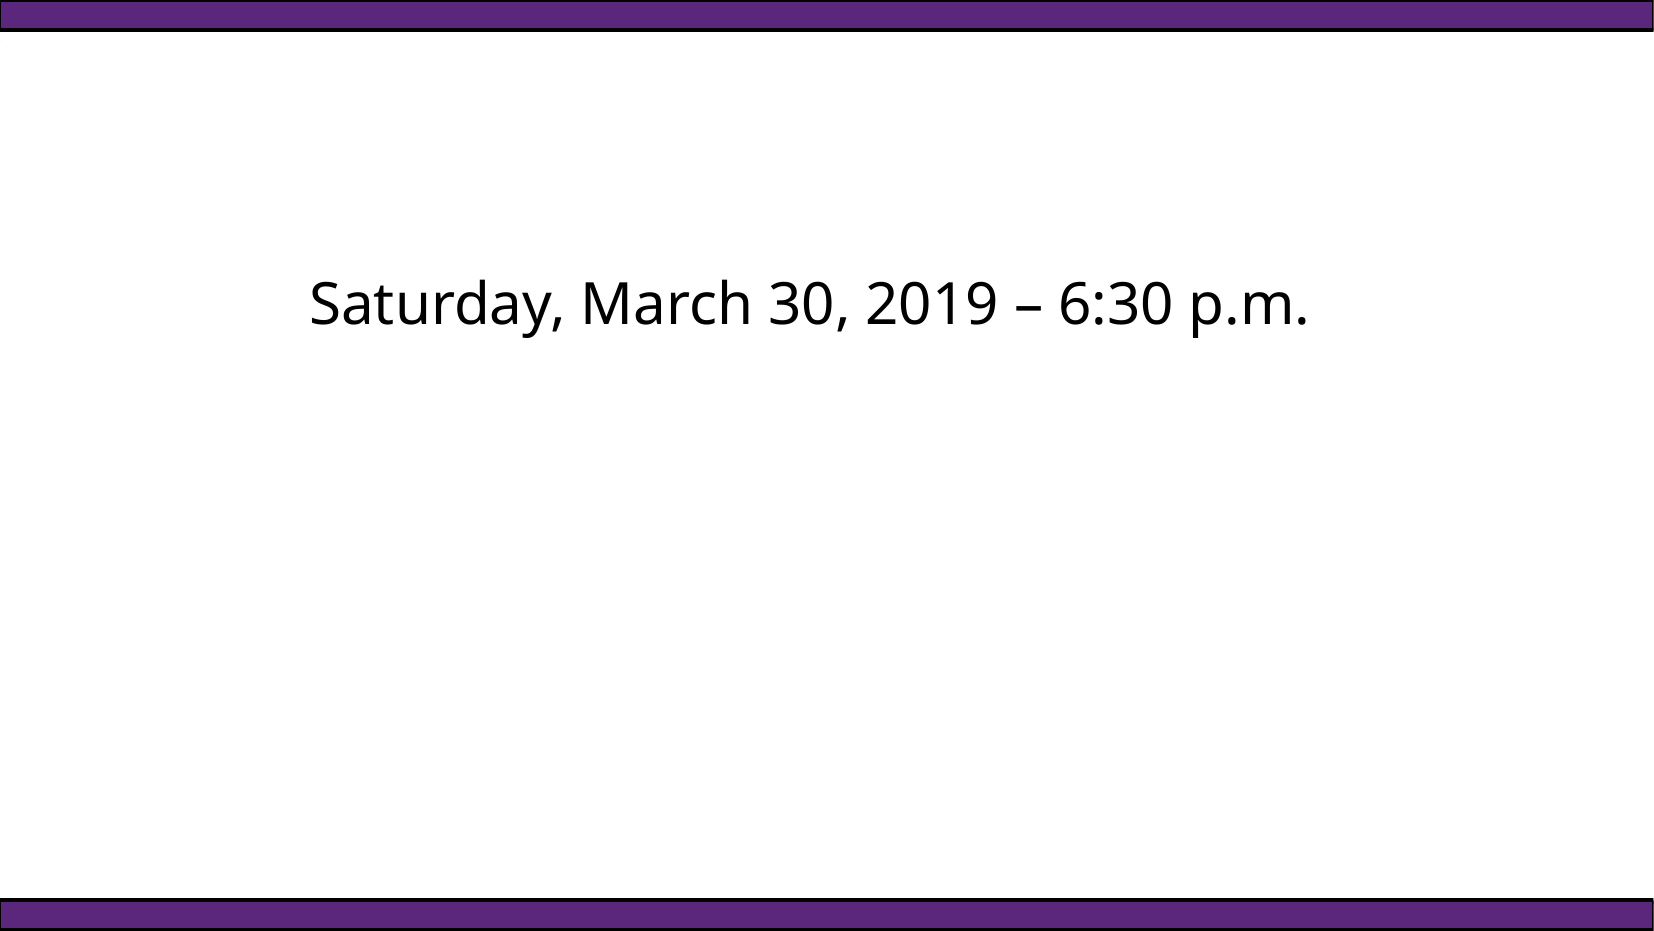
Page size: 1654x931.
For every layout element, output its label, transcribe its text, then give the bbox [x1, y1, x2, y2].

text_box [0, 900, 1654, 931]
picture [0, 31, 1654, 900]
text_box [0, 0, 1654, 31]
text_box Saturday, March 30, 2019 – 6:30 p.m. [105, 255, 1531, 348]
